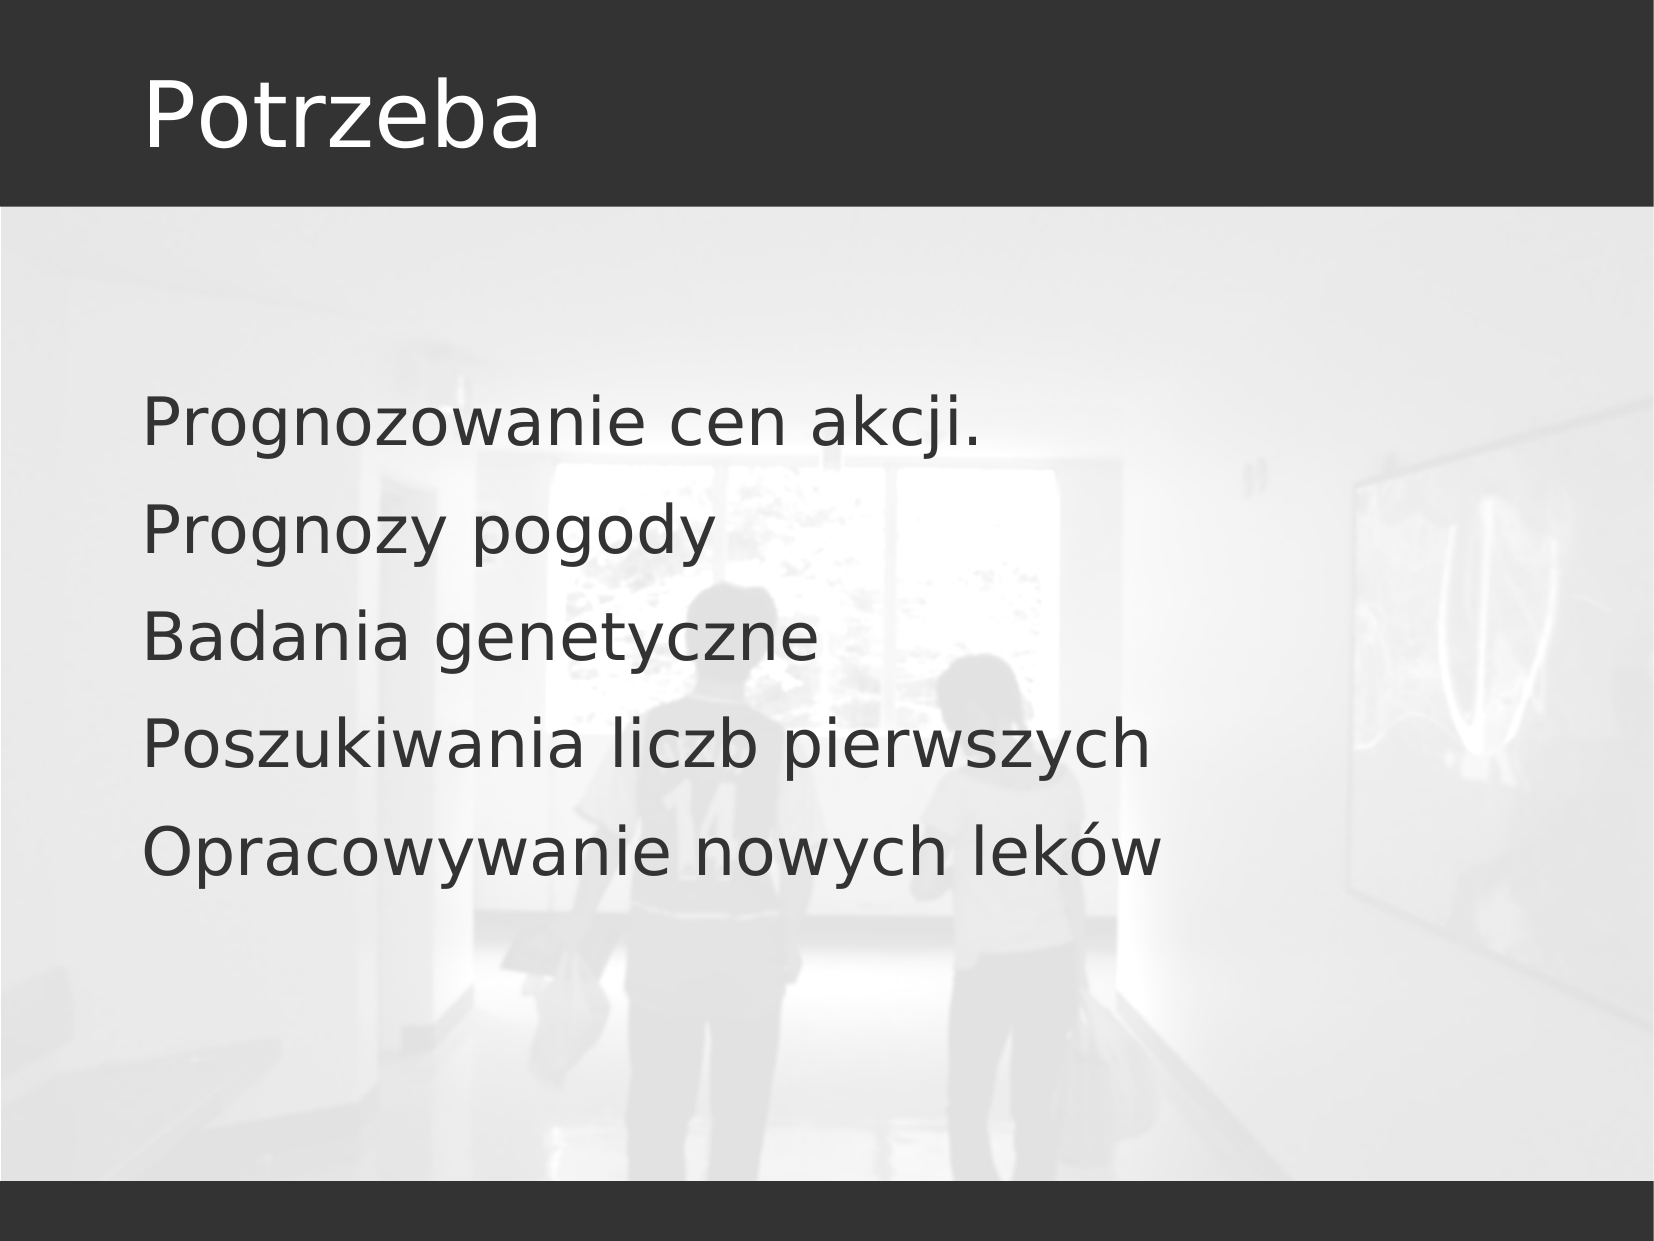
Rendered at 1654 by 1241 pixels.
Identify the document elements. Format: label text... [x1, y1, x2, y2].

title Potrzeba [141, 55, 1554, 177]
list Prognozowanie cen akcji. Prognozy pogody Badania genetyczne Poszukiwania liczb pierwszych Opracowywanie nowych leków [123, 383, 1536, 1241]
